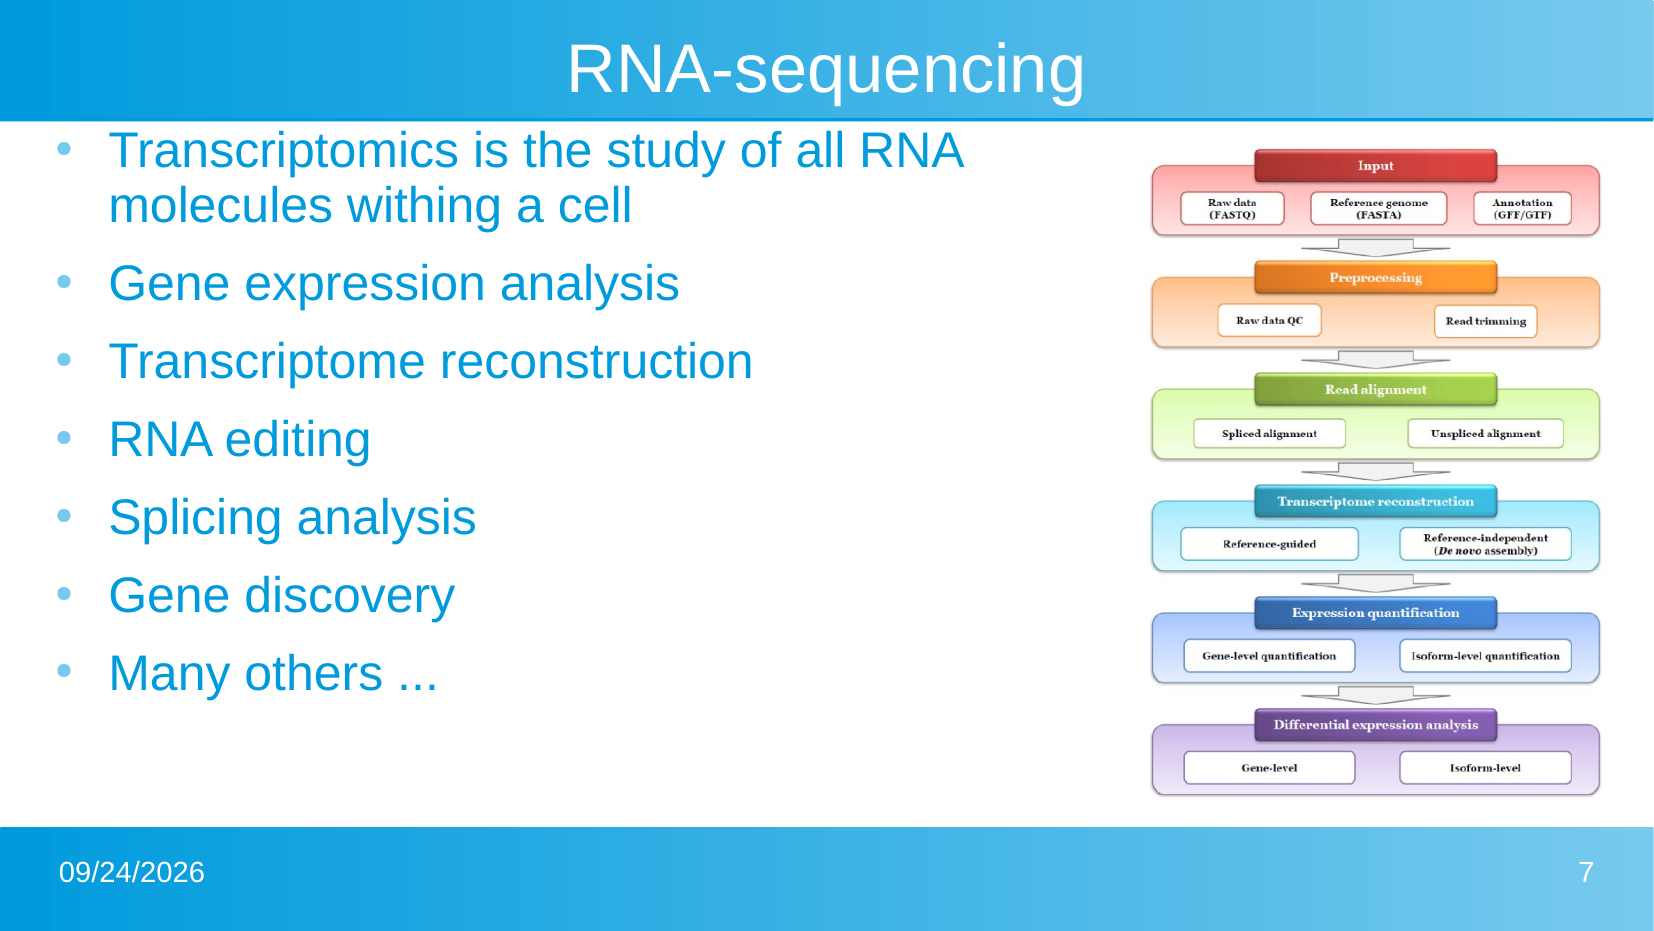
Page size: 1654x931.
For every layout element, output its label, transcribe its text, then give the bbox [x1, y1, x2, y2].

picture [1112, 130, 1654, 809]
list Transcriptomics is the study of all RNA molecules withing a cell Gene expression analysis Transcriptome reconstruction RNA editing Splicing analysis Gene discovery Many others ... [37, 121, 1088, 788]
title RNA-sequencing [59, 29, 1595, 108]
